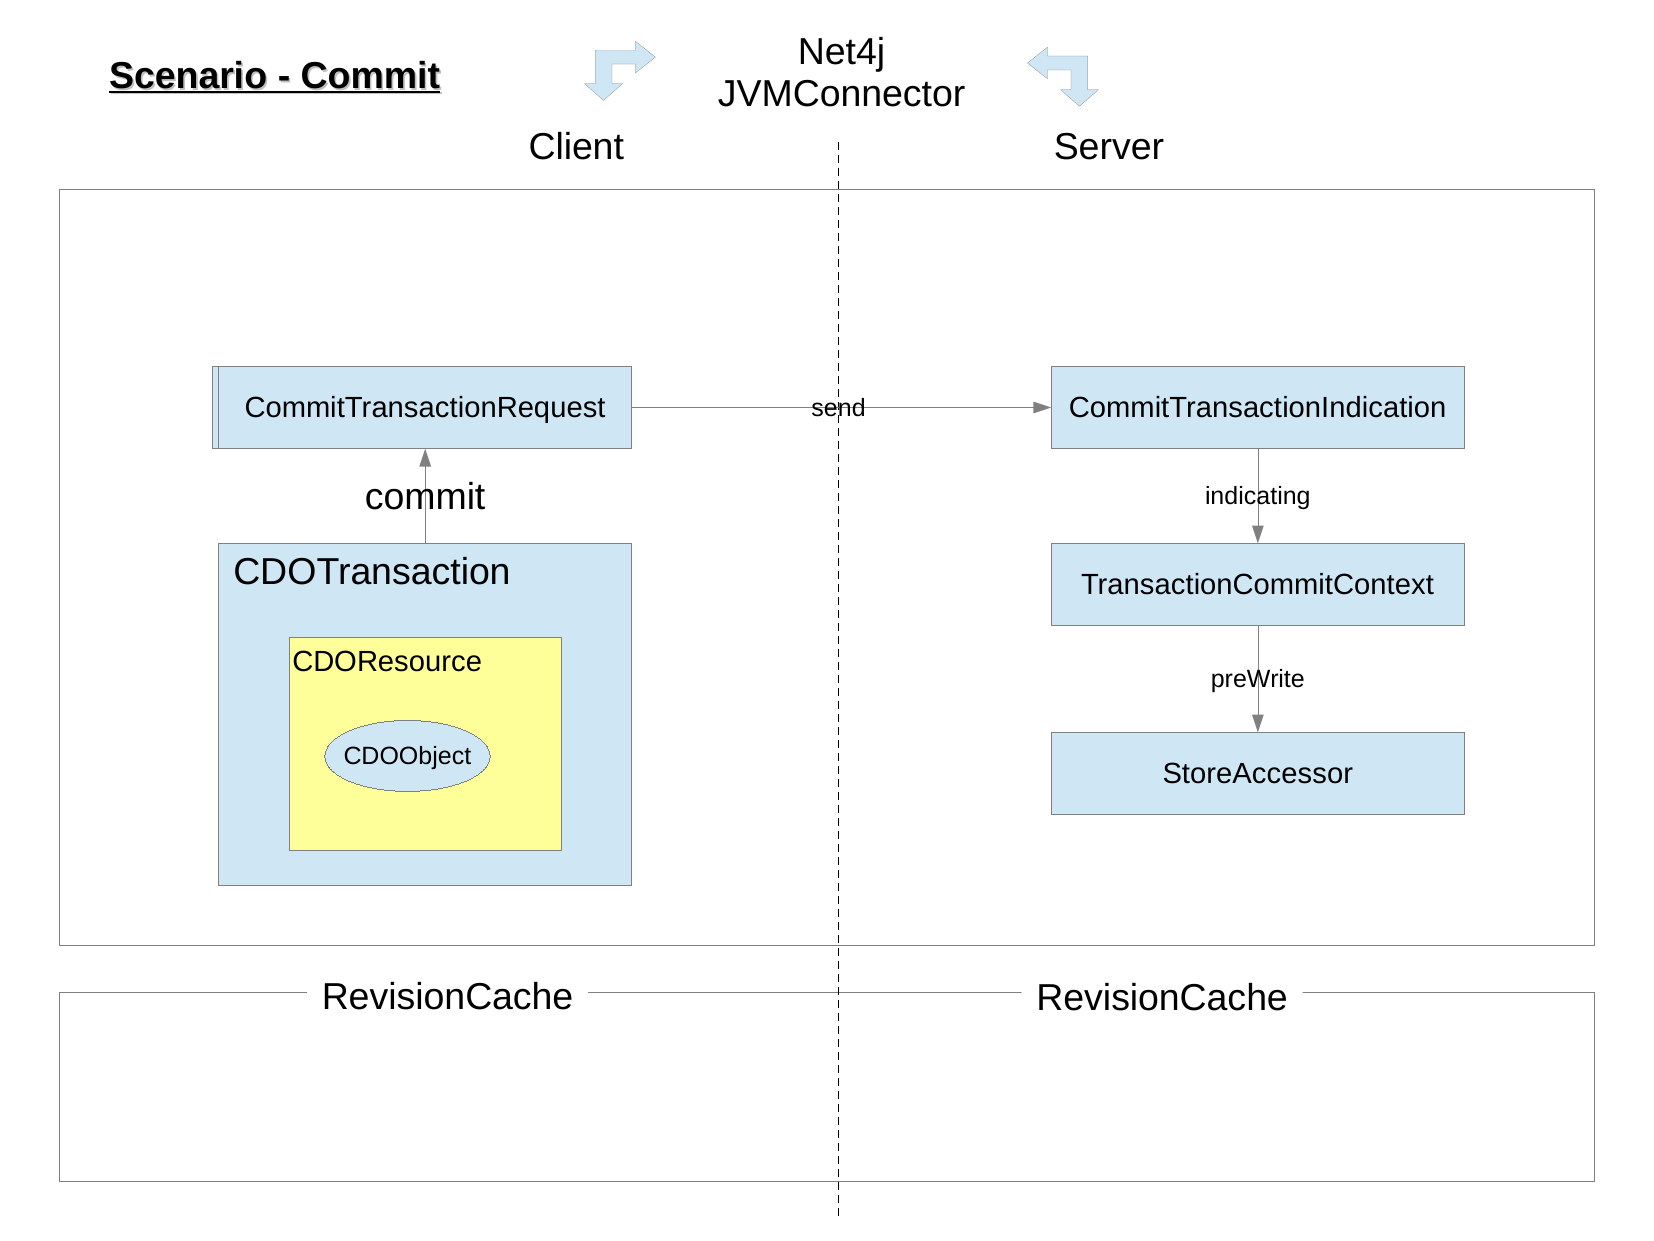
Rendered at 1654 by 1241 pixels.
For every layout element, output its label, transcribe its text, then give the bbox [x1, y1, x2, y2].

text_box TransactionCommitContext [1051, 543, 1465, 626]
text_box StoreAccessor [1051, 732, 1465, 815]
text_box CommitTransactionRequest [218, 366, 632, 449]
text_box CDOResource [289, 637, 562, 851]
text_box Scenario - Commit [94, 47, 756, 106]
text_box CDOTransaction [218, 543, 632, 886]
text_box CommitTransactionIndication [1051, 366, 1465, 449]
text_box CommitTransactionRequest [212, 366, 218, 449]
text_box CDOObject [324, 720, 491, 792]
